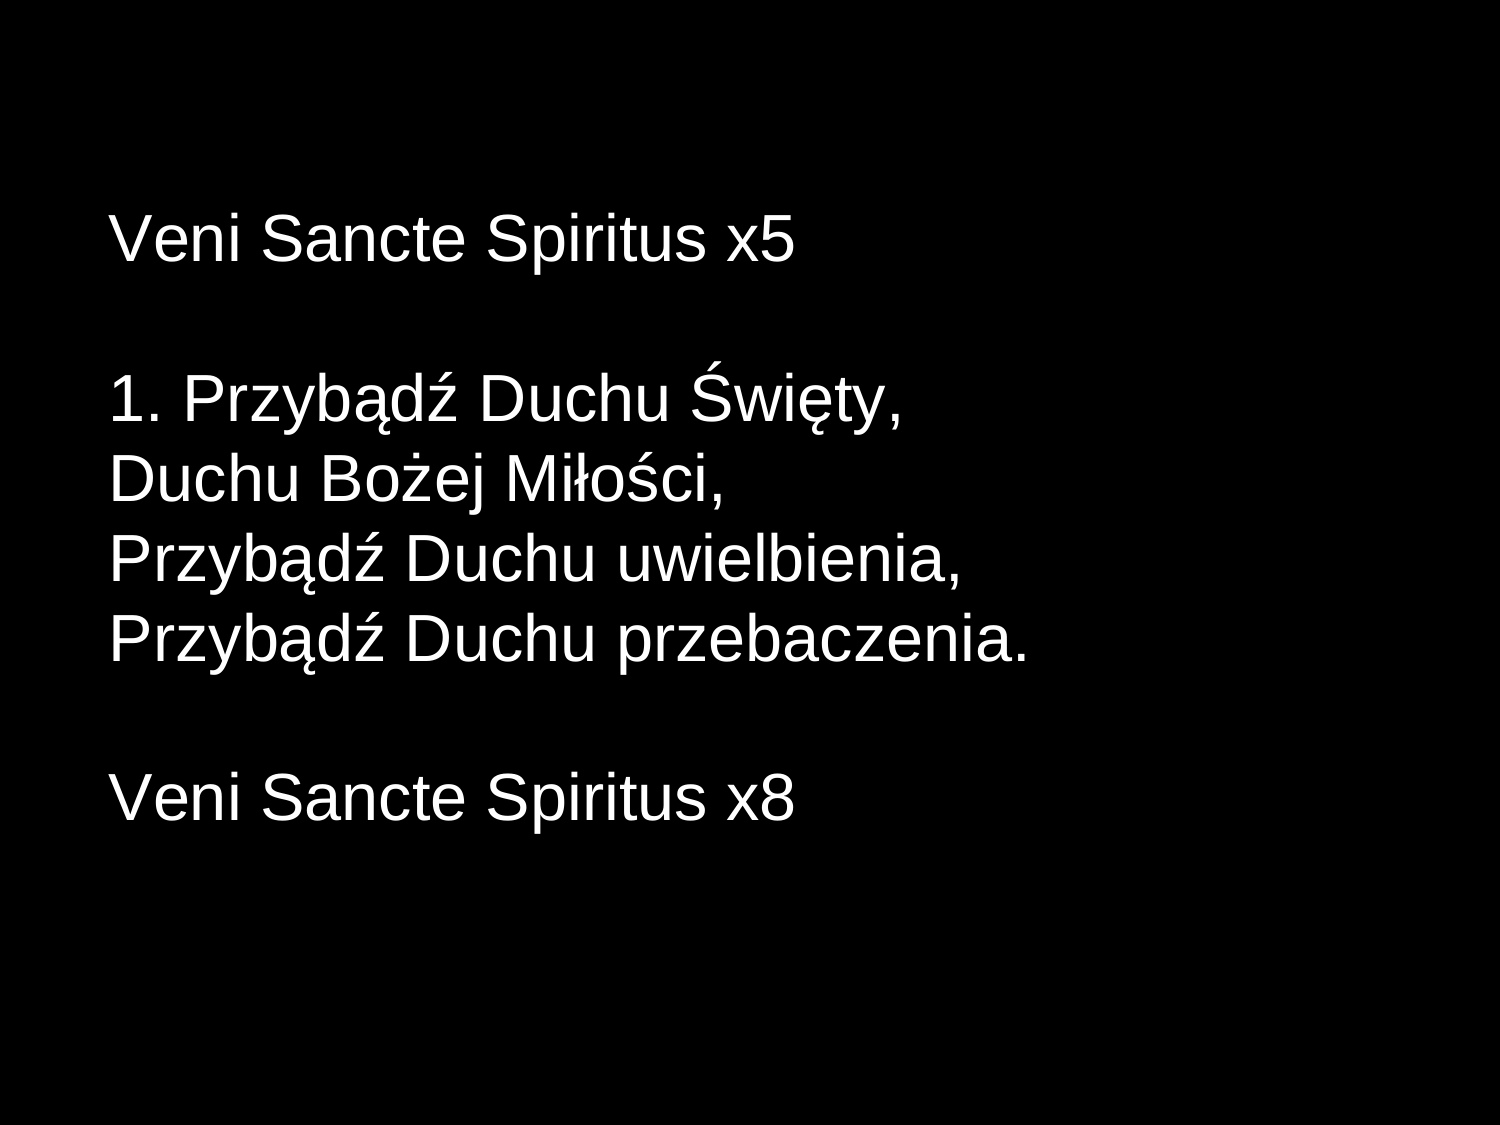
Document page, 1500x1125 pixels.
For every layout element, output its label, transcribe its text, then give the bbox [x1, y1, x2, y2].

text_box Veni Sancte Spiritus x5 1. Przybądź Duchu Święty, Duchu Bożej Miłości, Przybądź Duchu uwielbienia, Przybądź Duchu przebaczenia. Veni Sancte Spiritus x8 [93, 186, 1465, 842]
